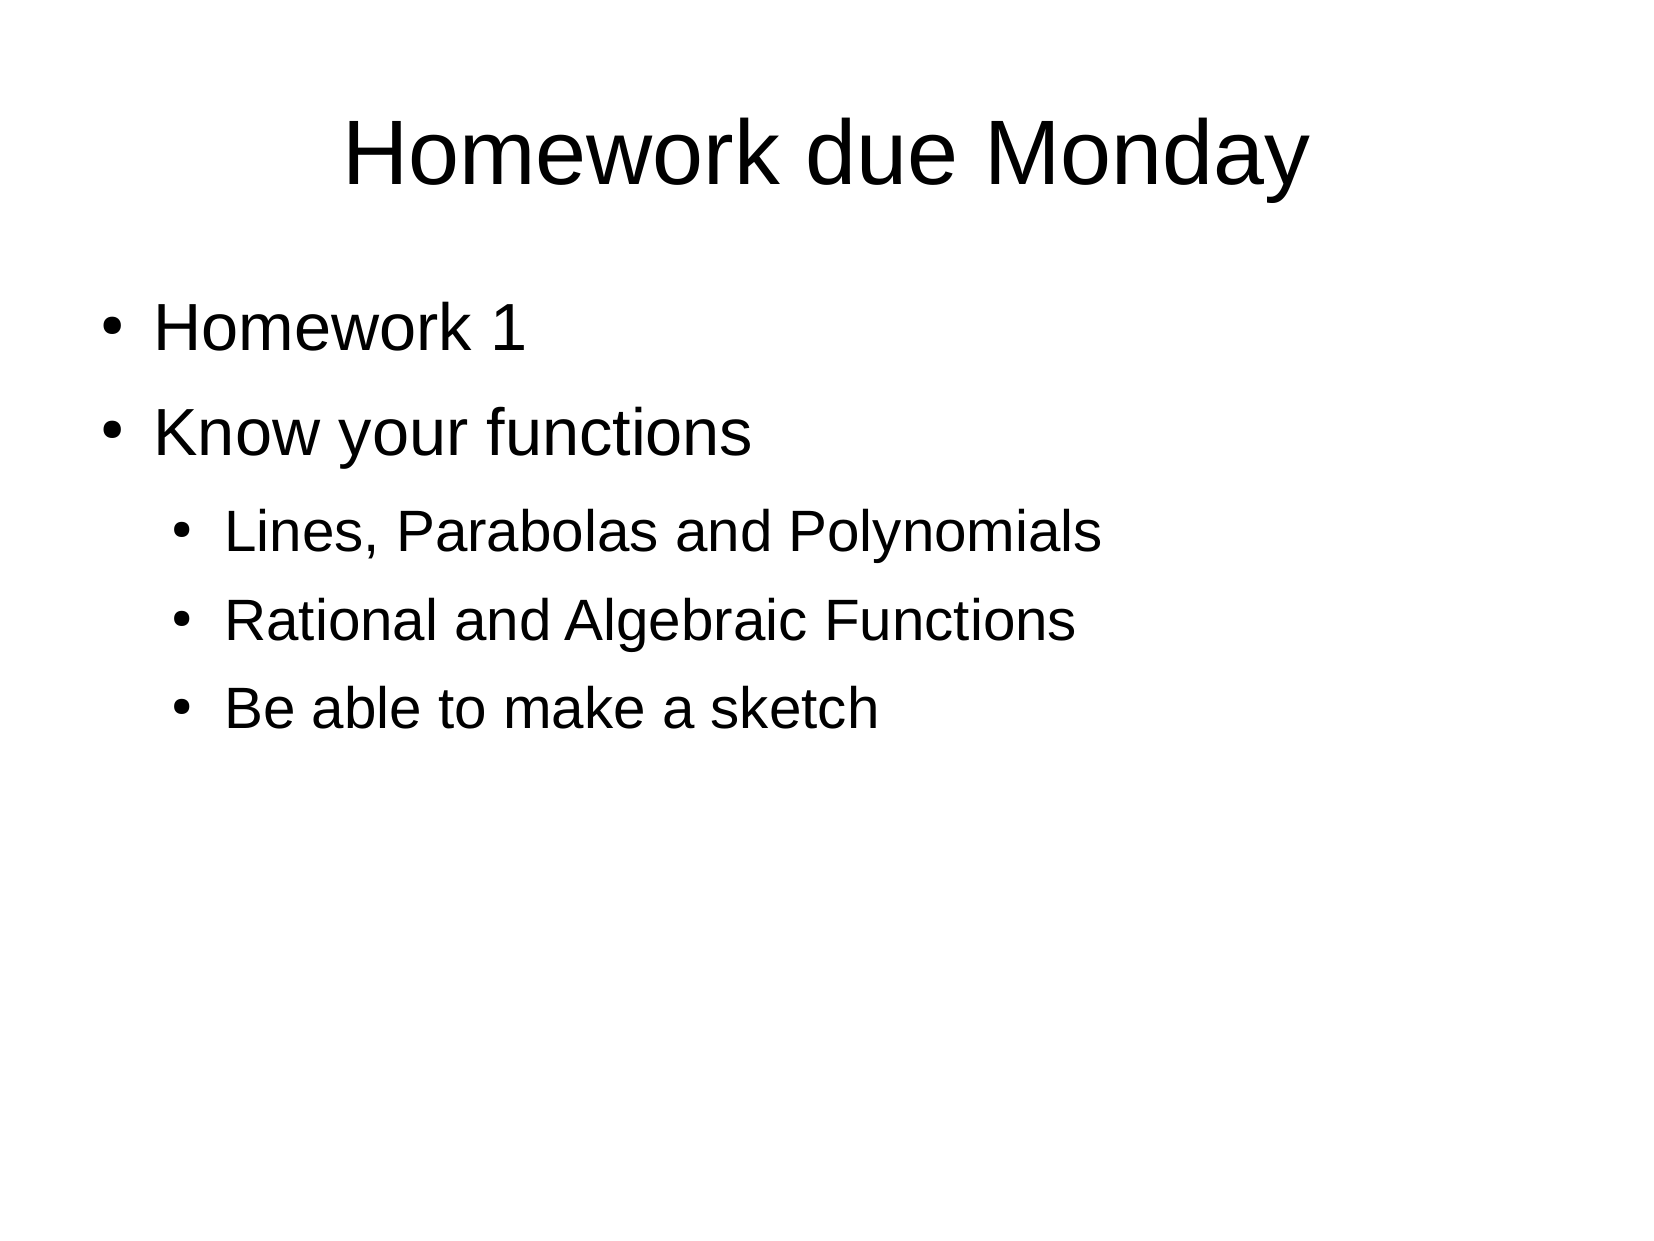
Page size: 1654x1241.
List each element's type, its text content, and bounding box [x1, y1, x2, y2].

list Homework 1 Know your functions Lines, Parabolas and Polynomials Rational and Algebraic Functions Be able to make a sketch [82, 290, 1571, 1109]
title Homework due Monday [82, 49, 1571, 257]
